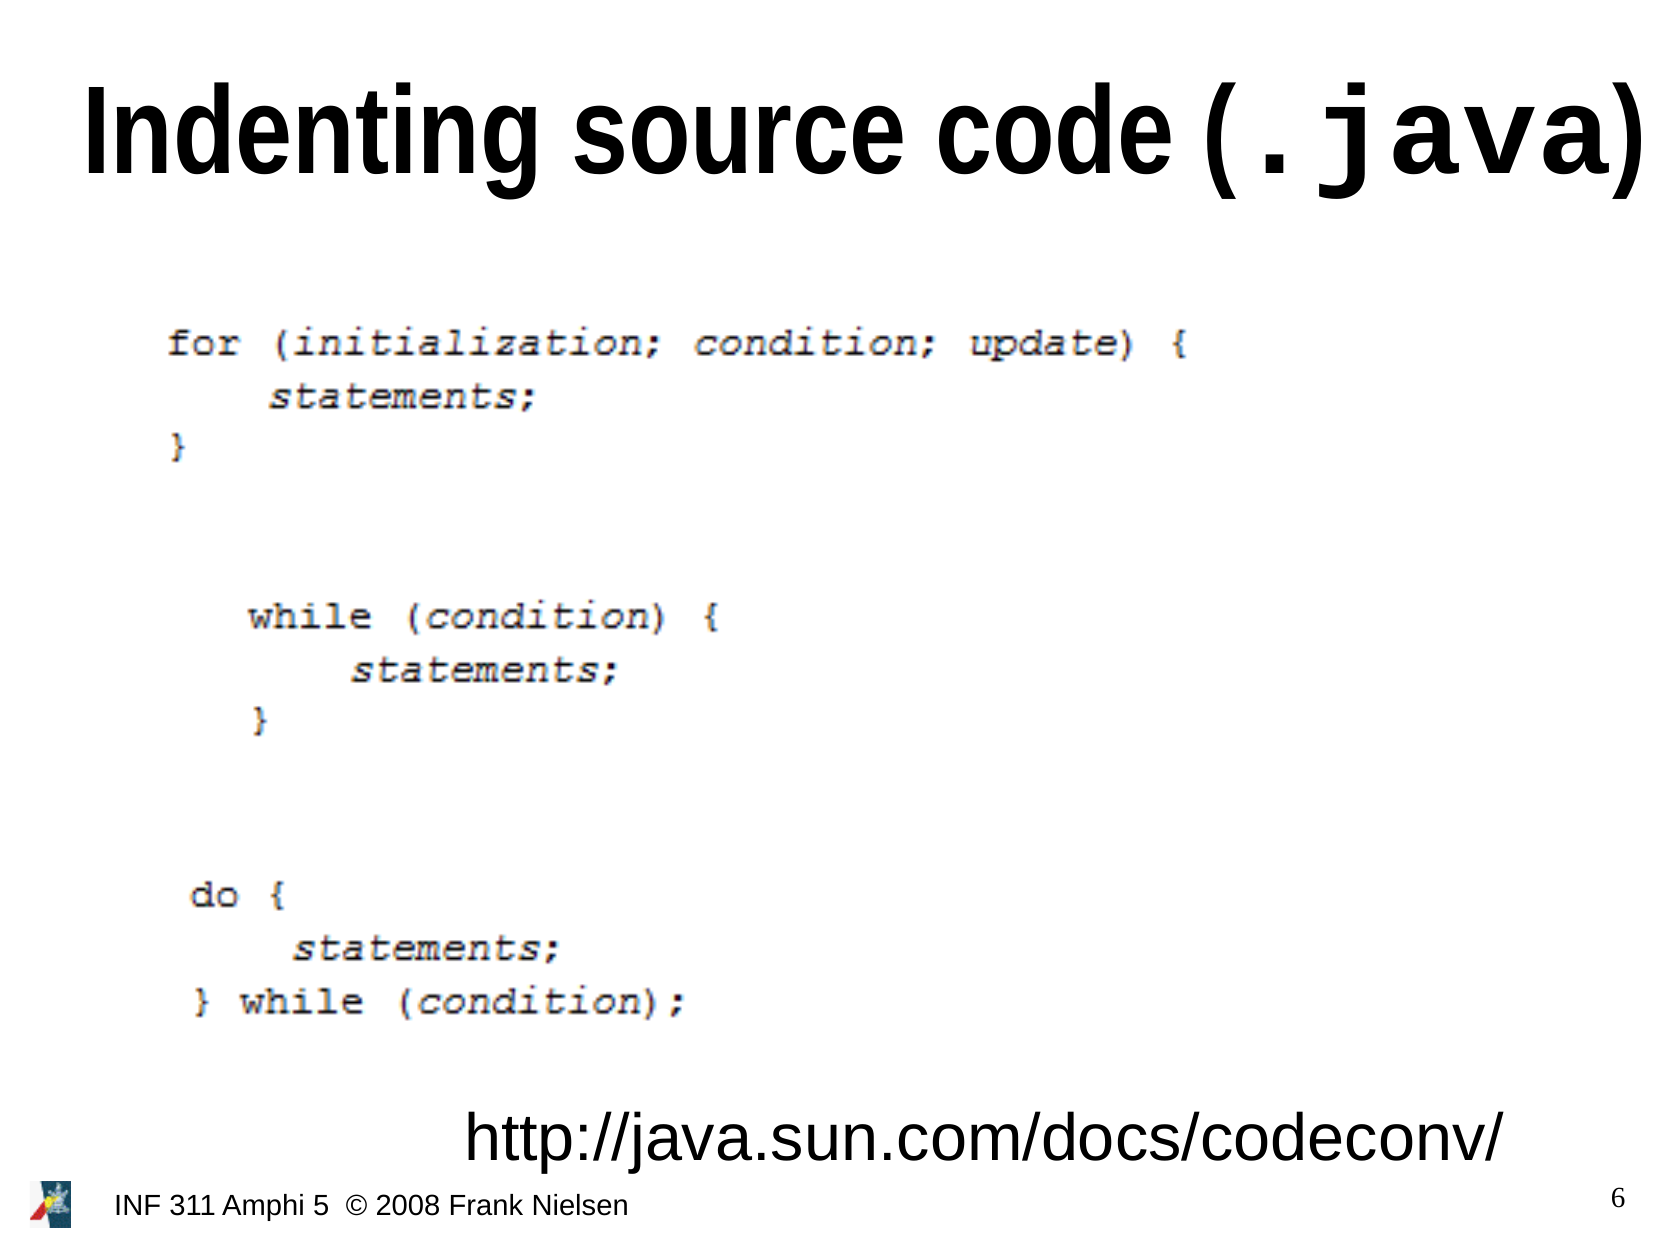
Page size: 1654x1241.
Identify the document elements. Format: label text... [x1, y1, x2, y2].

text_box Indenting source code (.java) [67, 49, 1654, 219]
picture [147, 826, 807, 1068]
picture [70, 265, 1418, 494]
picture [29, 1181, 71, 1228]
text_box http://java.sun.com/docs/codeconv/ [449, 1092, 1625, 1208]
picture [152, 560, 975, 768]
